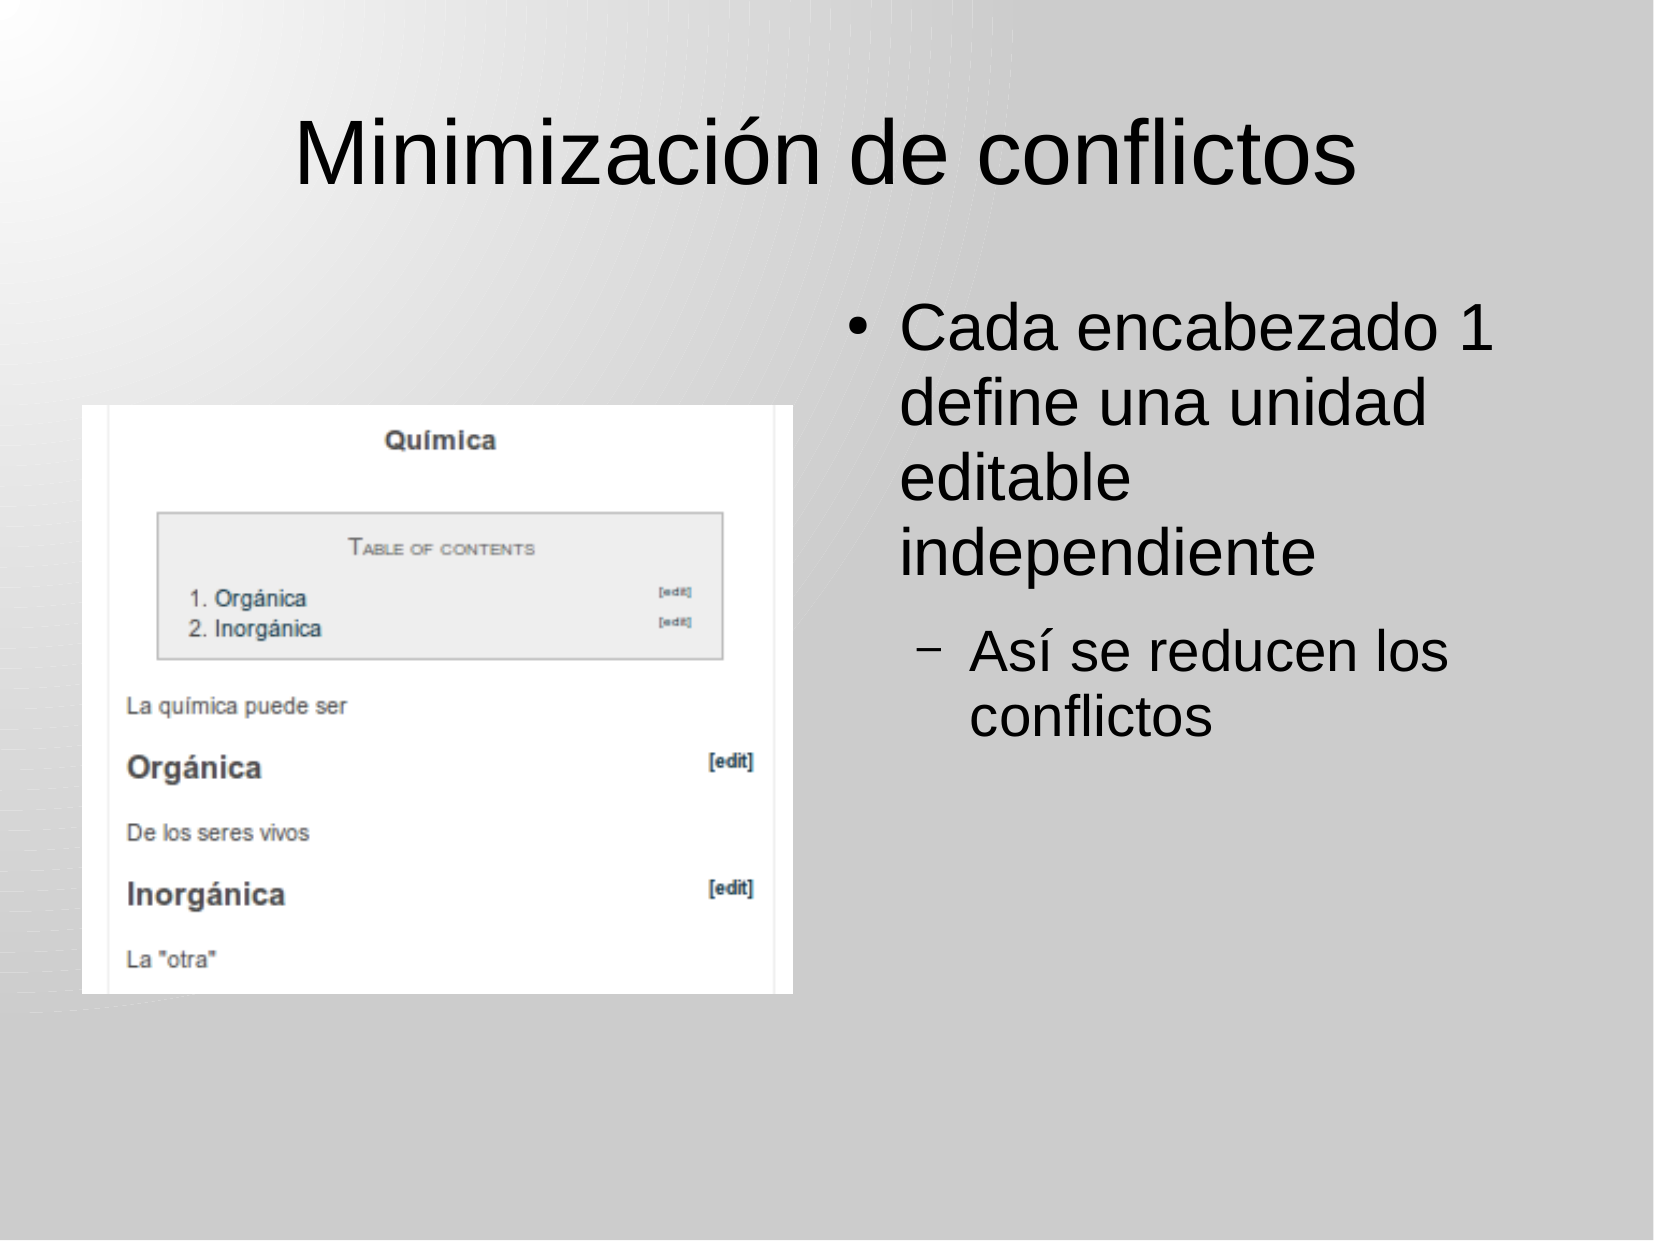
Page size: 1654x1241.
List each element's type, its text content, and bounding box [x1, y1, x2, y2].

list Cada encabezado 1 define una unidad editable independiente Así se reducen los conflictos [828, 290, 1539, 1109]
picture [82, 405, 793, 994]
title Minimización de conflictos [82, 49, 1571, 257]
